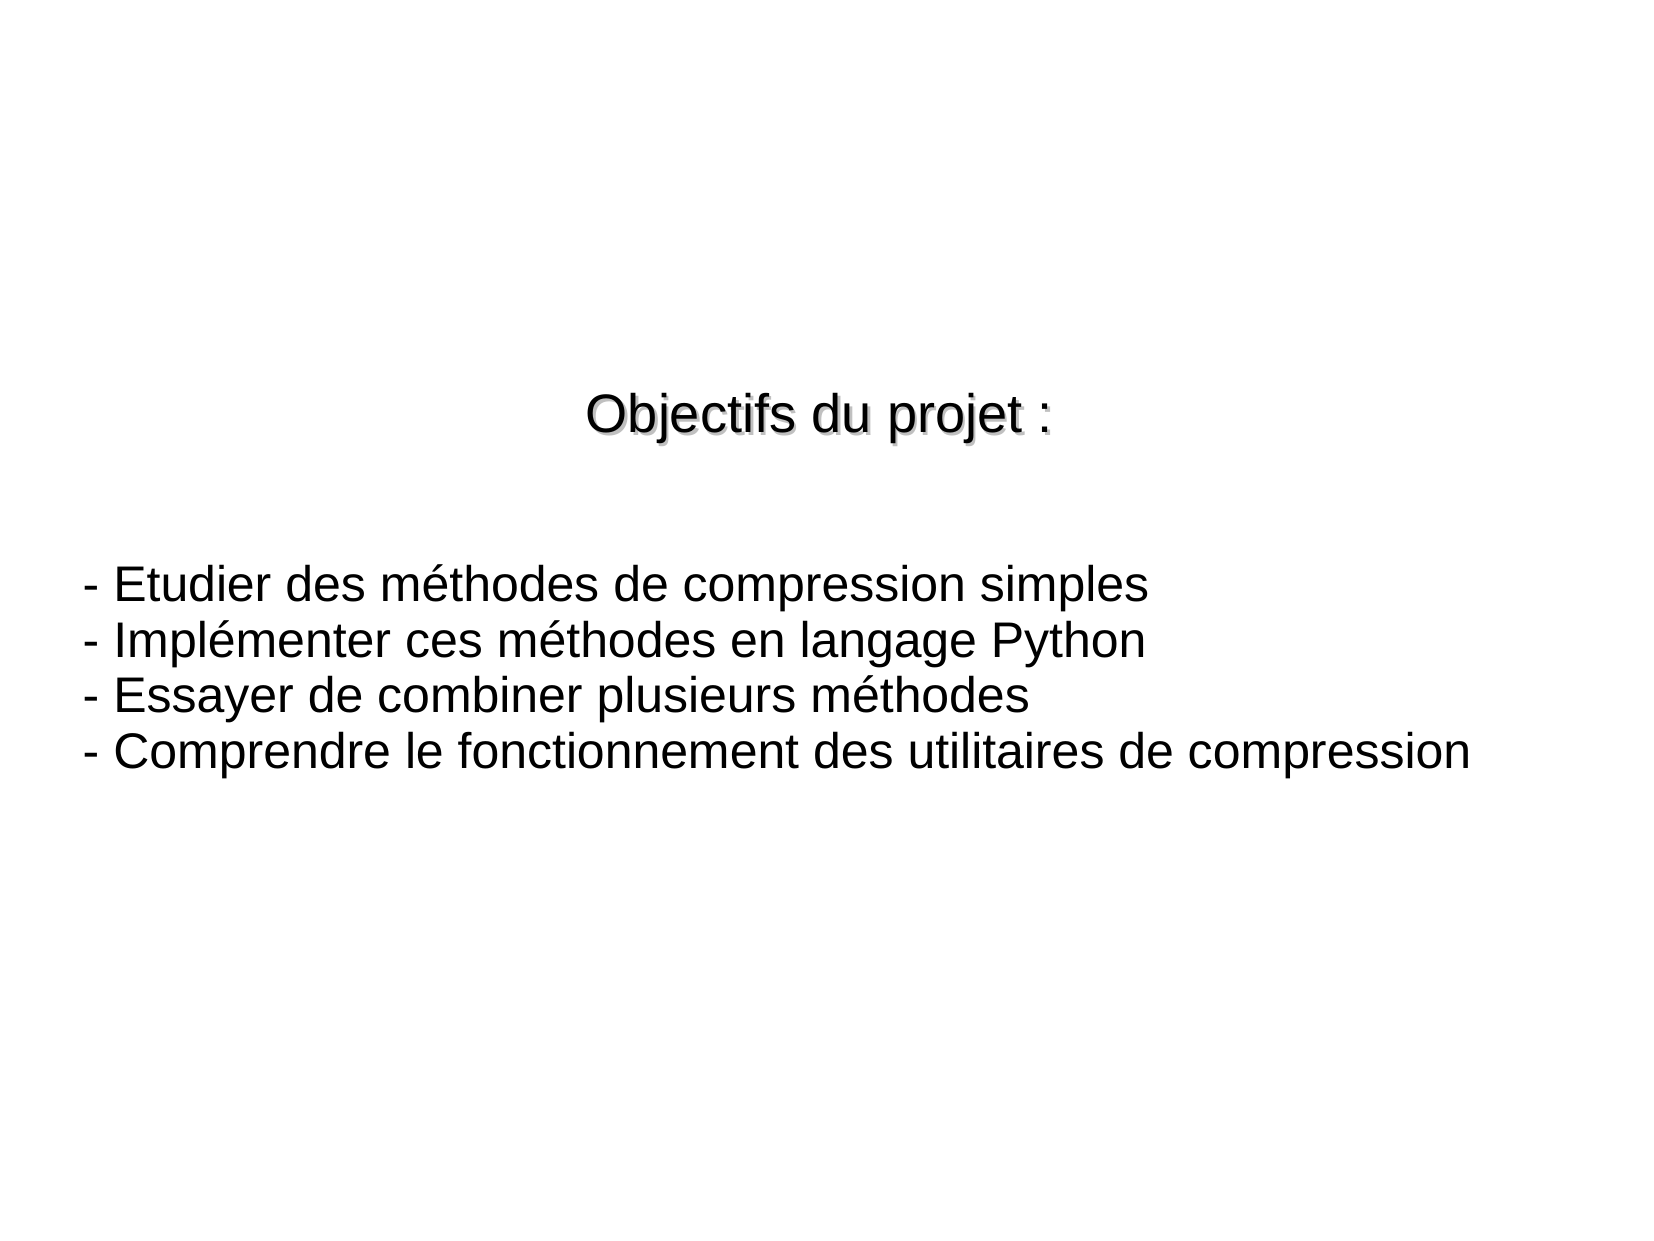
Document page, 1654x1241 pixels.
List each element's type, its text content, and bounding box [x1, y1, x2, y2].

subtitle Objectifs du projet : - Etudier des méthodes de compression simples - Implémenter ces méthodes en langage Python - Essayer de combiner plusieurs méthodes - Comprendre le fonctionnement des utilitaires de compression [82, 153, 1571, 1010]
